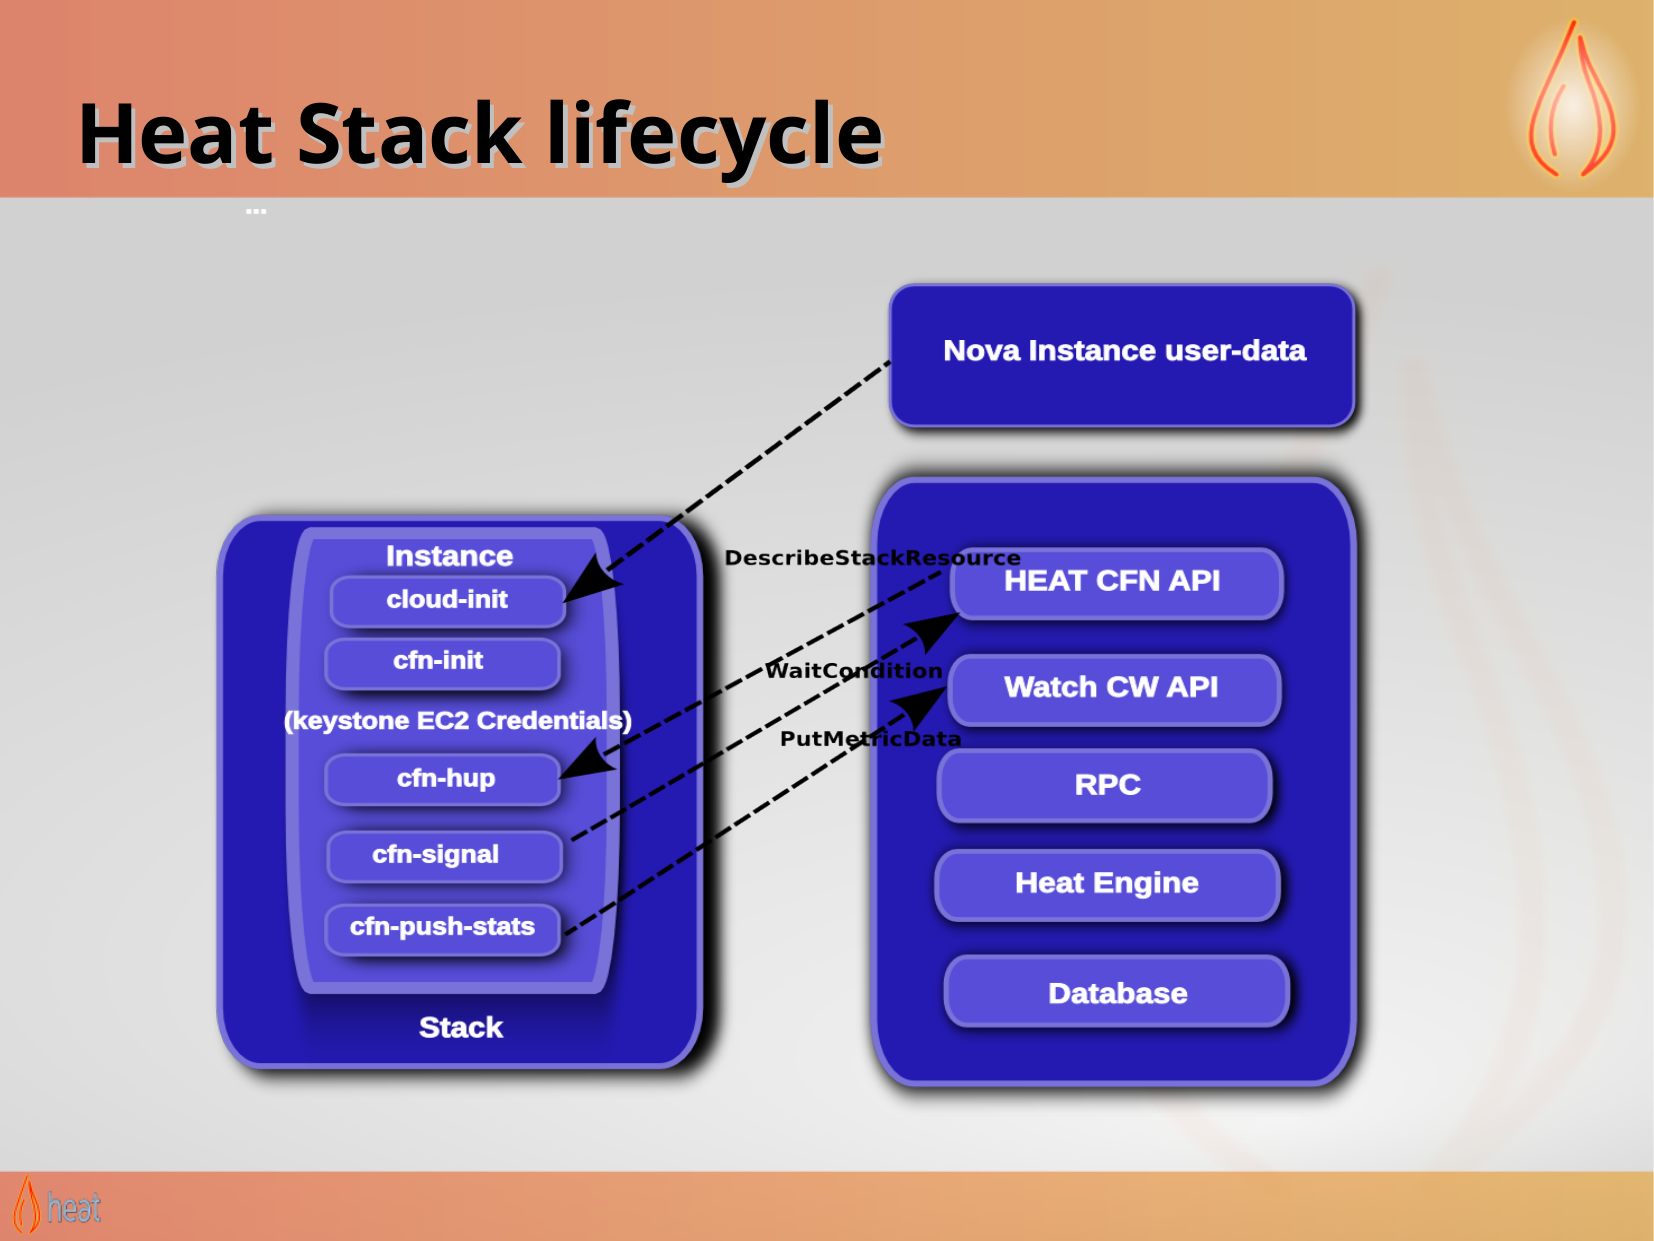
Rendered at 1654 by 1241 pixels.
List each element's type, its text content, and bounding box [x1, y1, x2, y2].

picture [0, 0, 1654, 1241]
title Heat Stack lifecycle [75, 37, 1564, 226]
